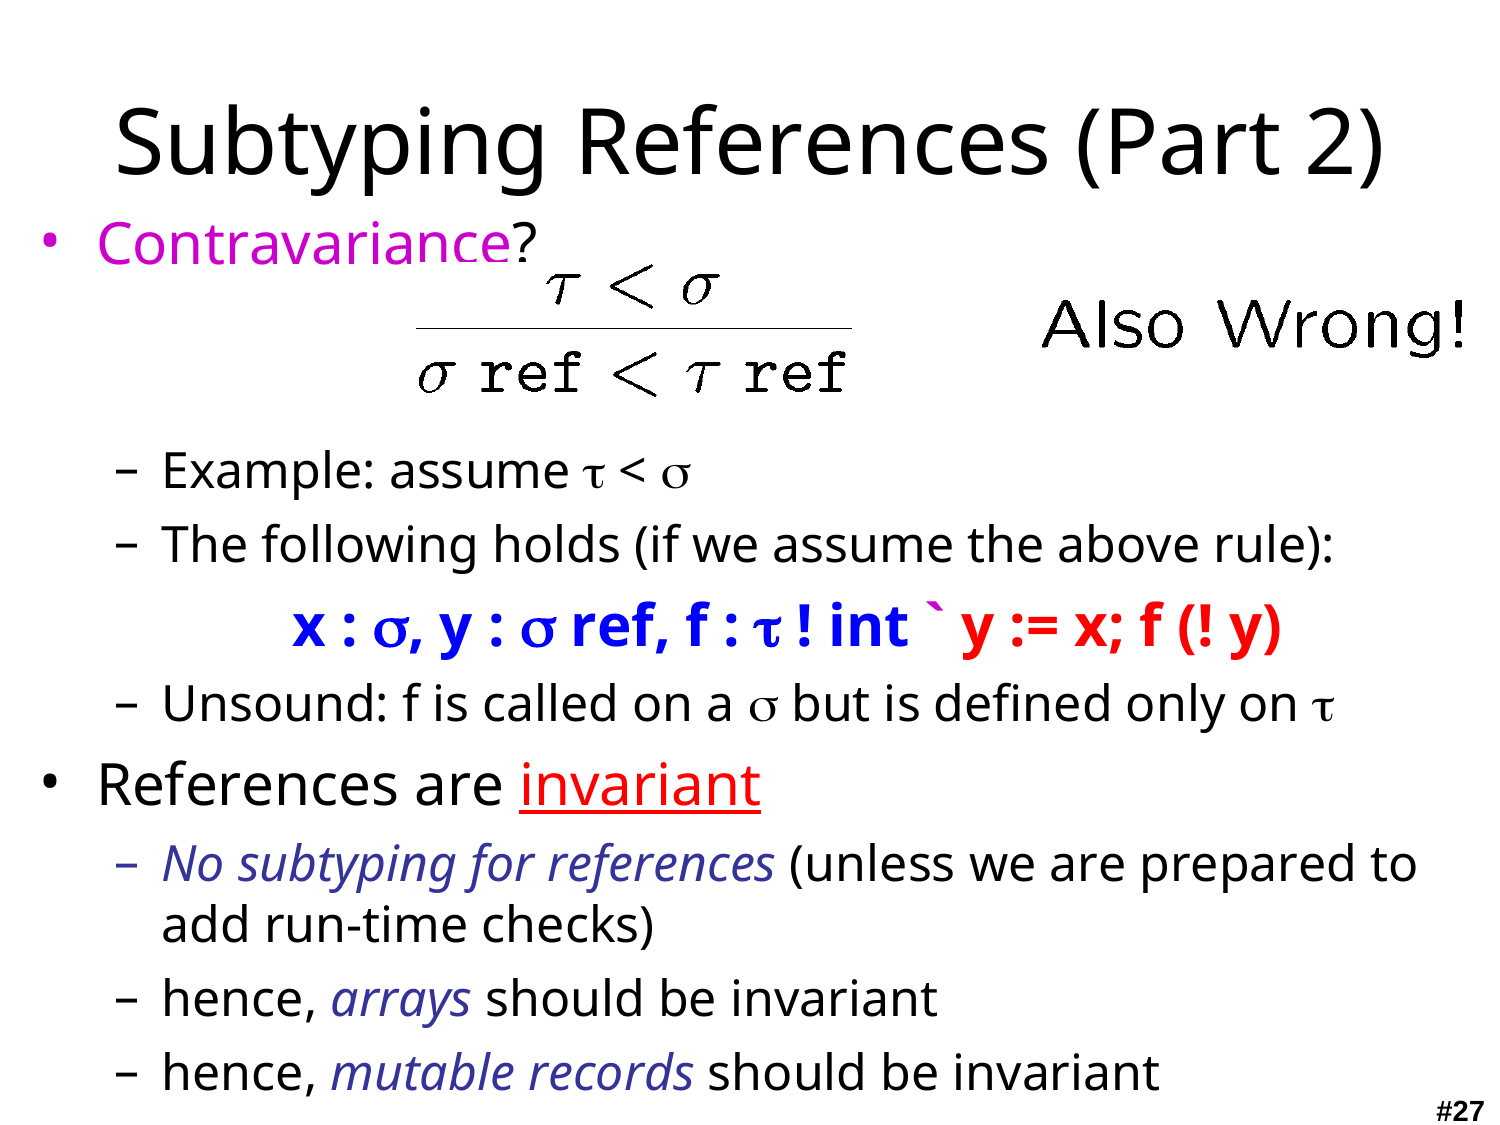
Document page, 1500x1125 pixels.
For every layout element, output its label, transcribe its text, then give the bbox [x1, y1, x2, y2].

list Contravariance? Example: assume  <  The following holds (if we assume the above rule): x : , y :  ref, f :  ! int ` y := x; f (! y) Unsound: f is called on a  but is defined only on  References are invariant No subtyping for references (unless we are prepared to add run-time checks) hence, arrays should be invariant hence, mutable records should be invariant [24, 199, 1476, 1038]
picture [412, 262, 1463, 399]
title Subtyping References (Part 2) [24, 45, 1476, 199]
